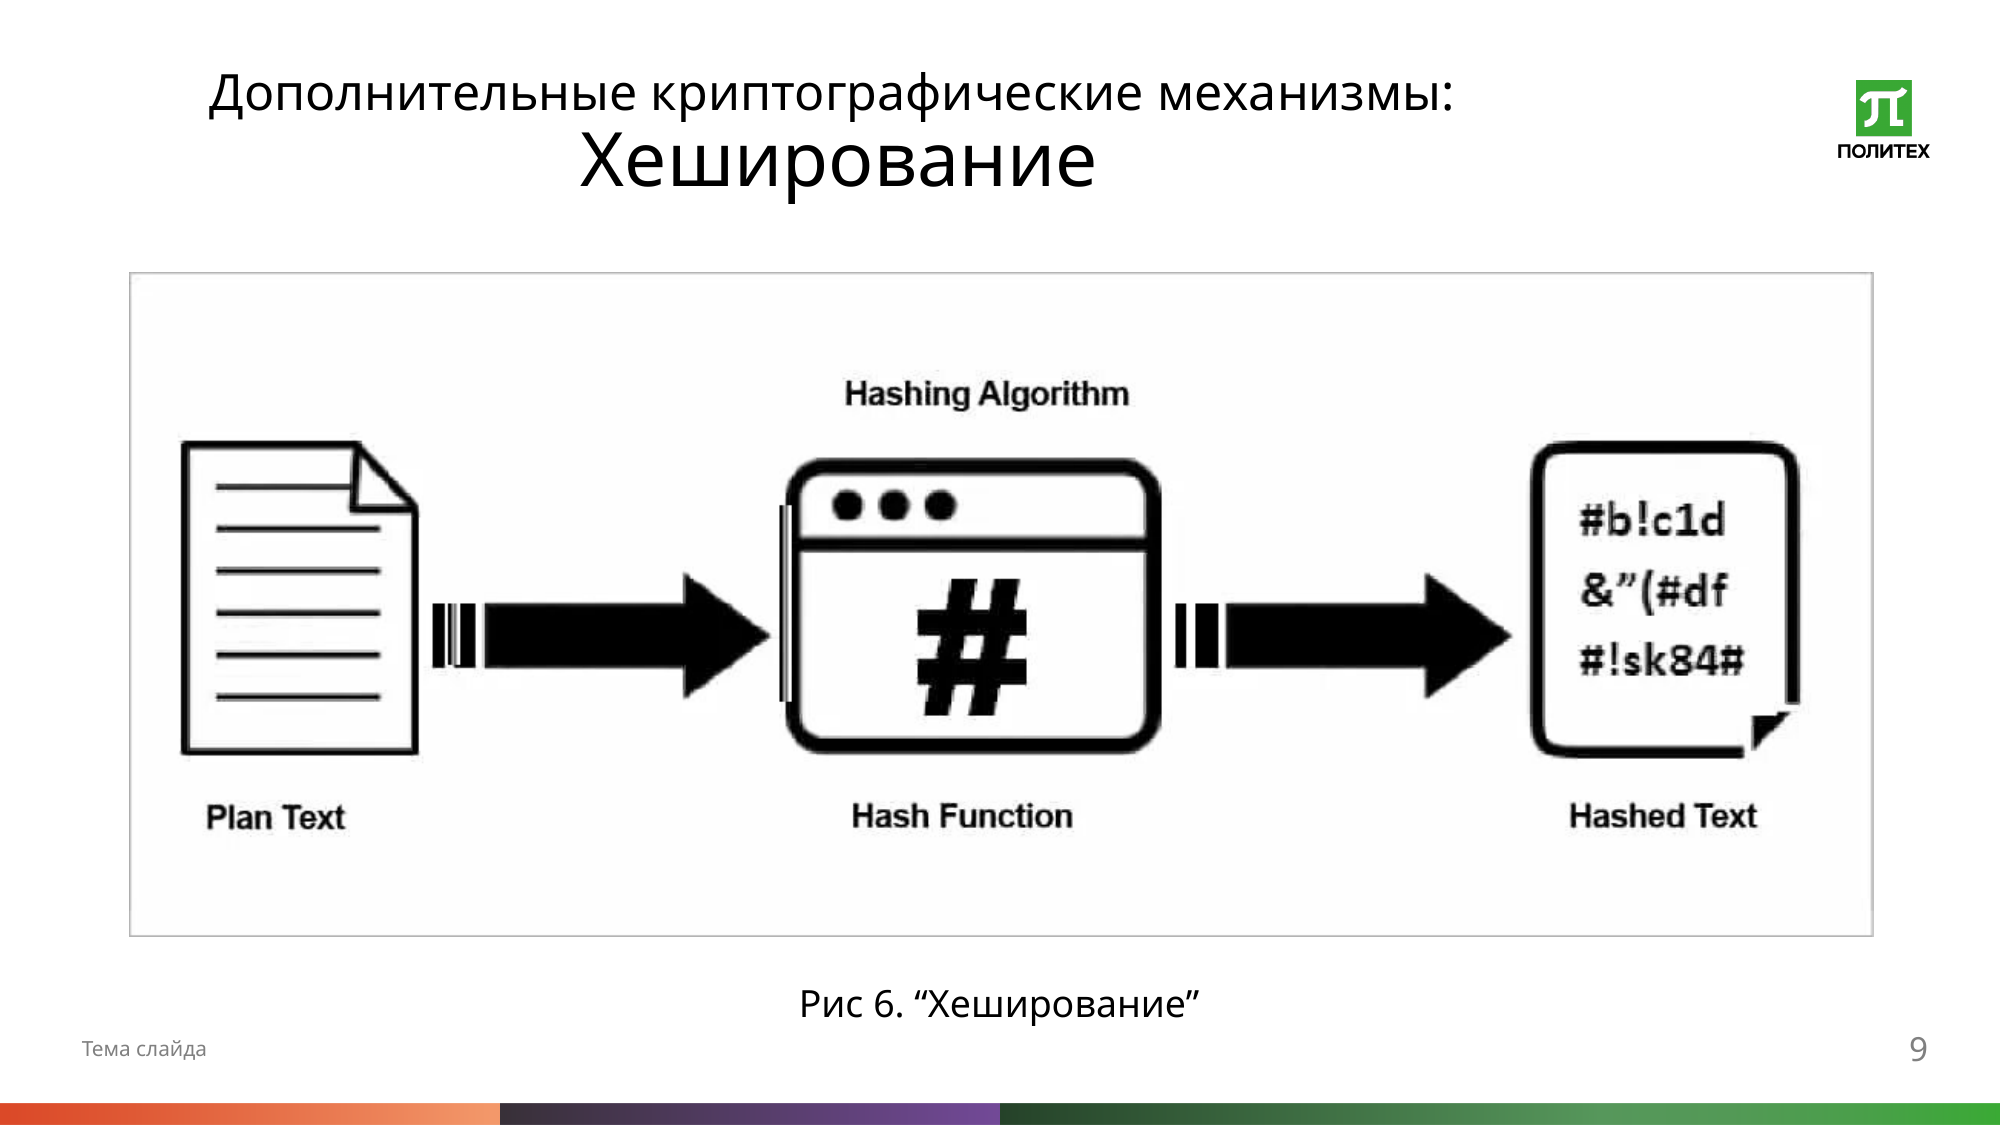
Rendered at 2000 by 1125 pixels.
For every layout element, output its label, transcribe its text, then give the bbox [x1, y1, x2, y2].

text_box Рис 6. “Хеширование” [783, 972, 1220, 1034]
picture [129, 272, 1874, 937]
slide_number 9 [1493, 1018, 1944, 1079]
picture [1838, 80, 1930, 158]
slide_number Тема слайда [66, 1018, 986, 1079]
picture [0, 1103, 2000, 1125]
title Дополнительные криптографические механизмы: Хеширование [66, 60, 1612, 273]
